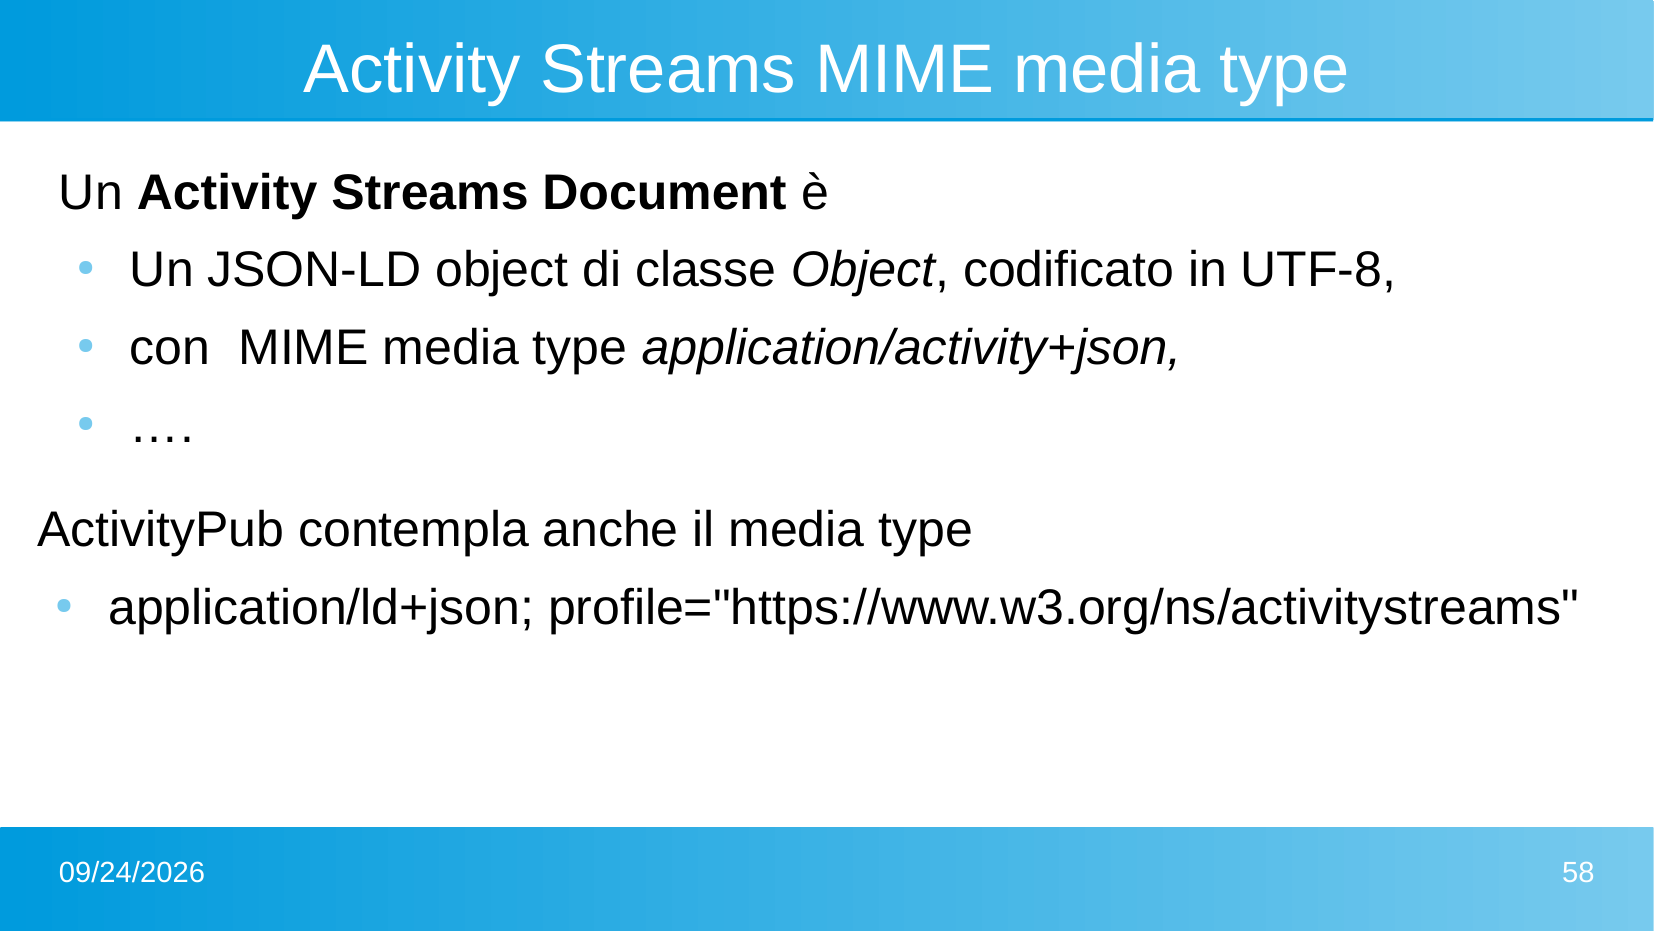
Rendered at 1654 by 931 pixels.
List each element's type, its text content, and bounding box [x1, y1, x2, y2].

list ActivityPub contempla anche il media type application/ld+json; profile="https://www.w3.org/ns/activitystreams" [37, 501, 1591, 826]
list Un Activity Streams Document è Un JSON-LD object di classe Object, codificato in UTF-8, con MIME media type application/activity+json, …. [59, 163, 1613, 488]
title Activity Streams MIME media type [59, 29, 1595, 108]
